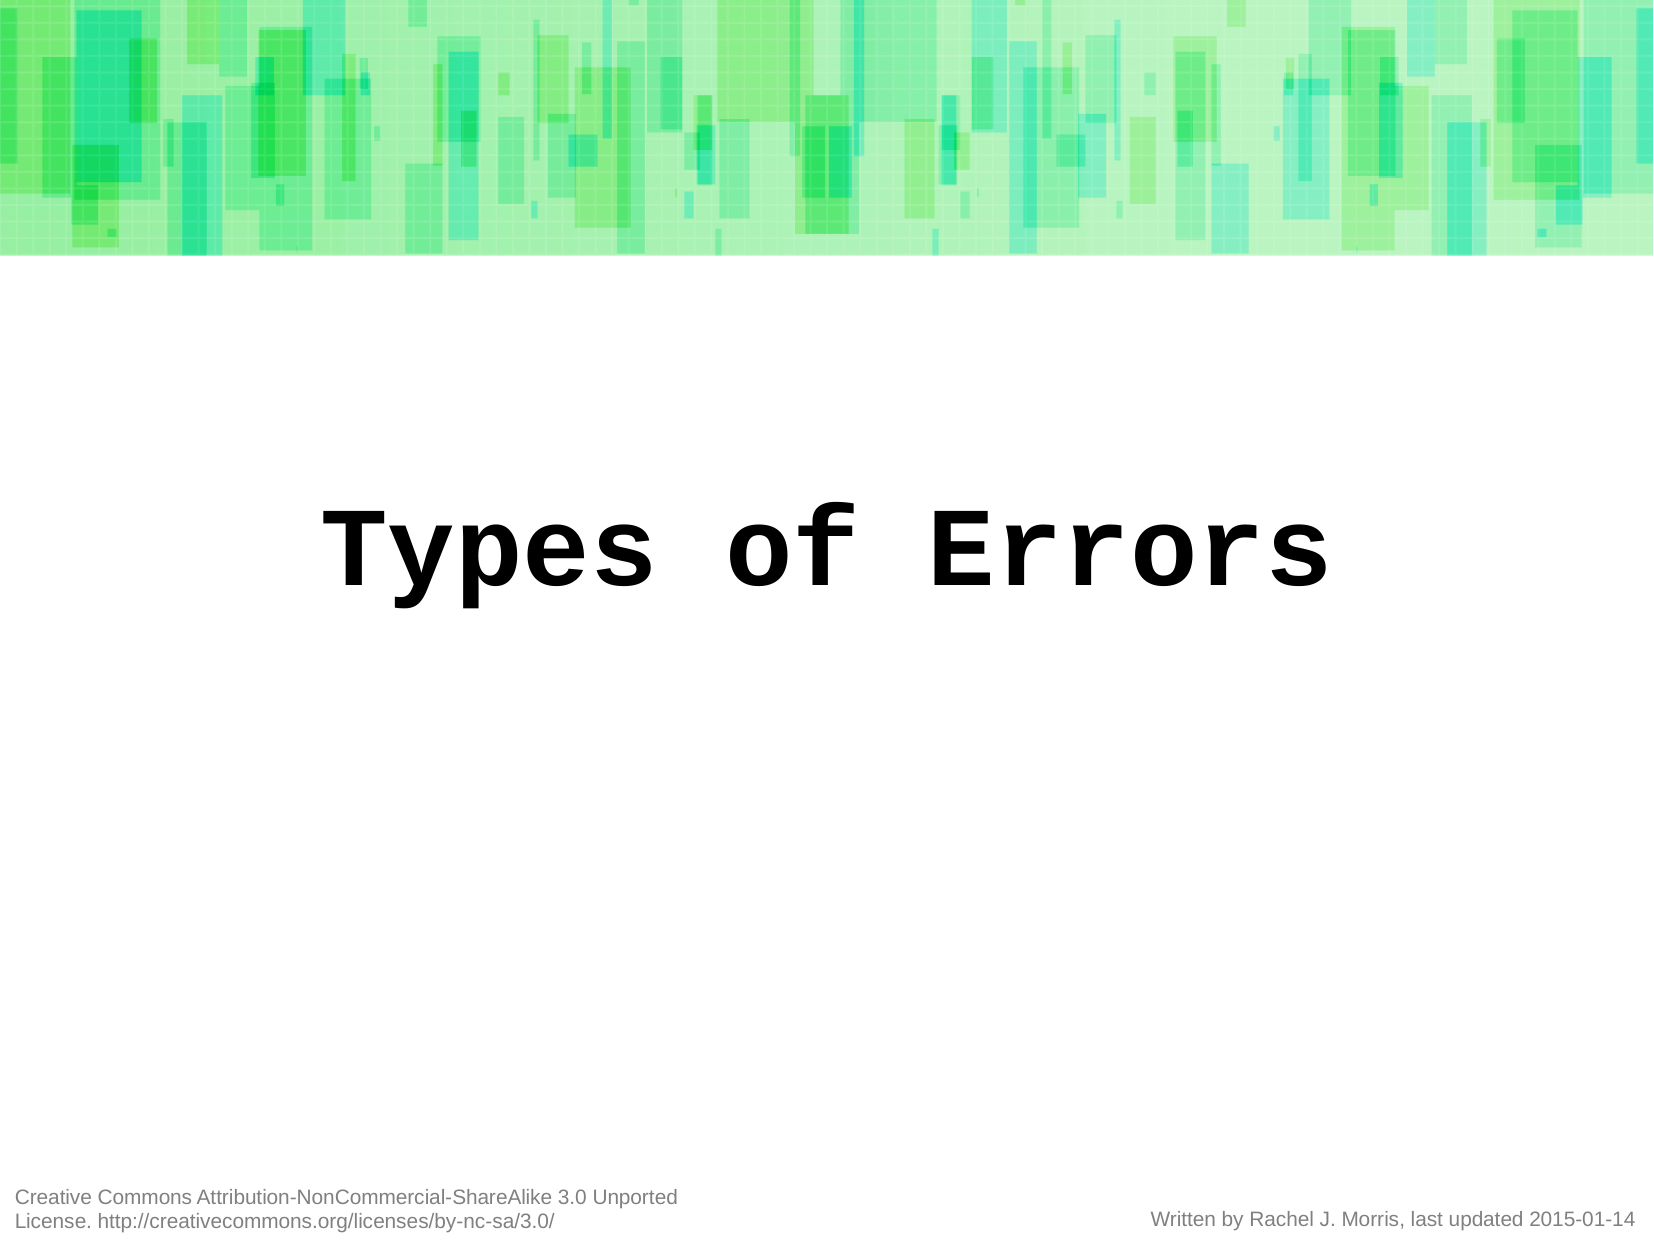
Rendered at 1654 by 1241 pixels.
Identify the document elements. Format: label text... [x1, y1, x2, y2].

subtitle Types of Errors [82, 285, 1571, 826]
text_box Written by Rachel J. Morris, last updated 2015-01-14 [840, 1200, 1651, 1239]
picture [0, 0, 1654, 1241]
text_box Creative Commons Attribution-NonCommercial-ShareAlike 3.0 Unported License. http://creativecommons.org/licenses/by-nc-sa/3.0/ [0, 1178, 751, 1241]
